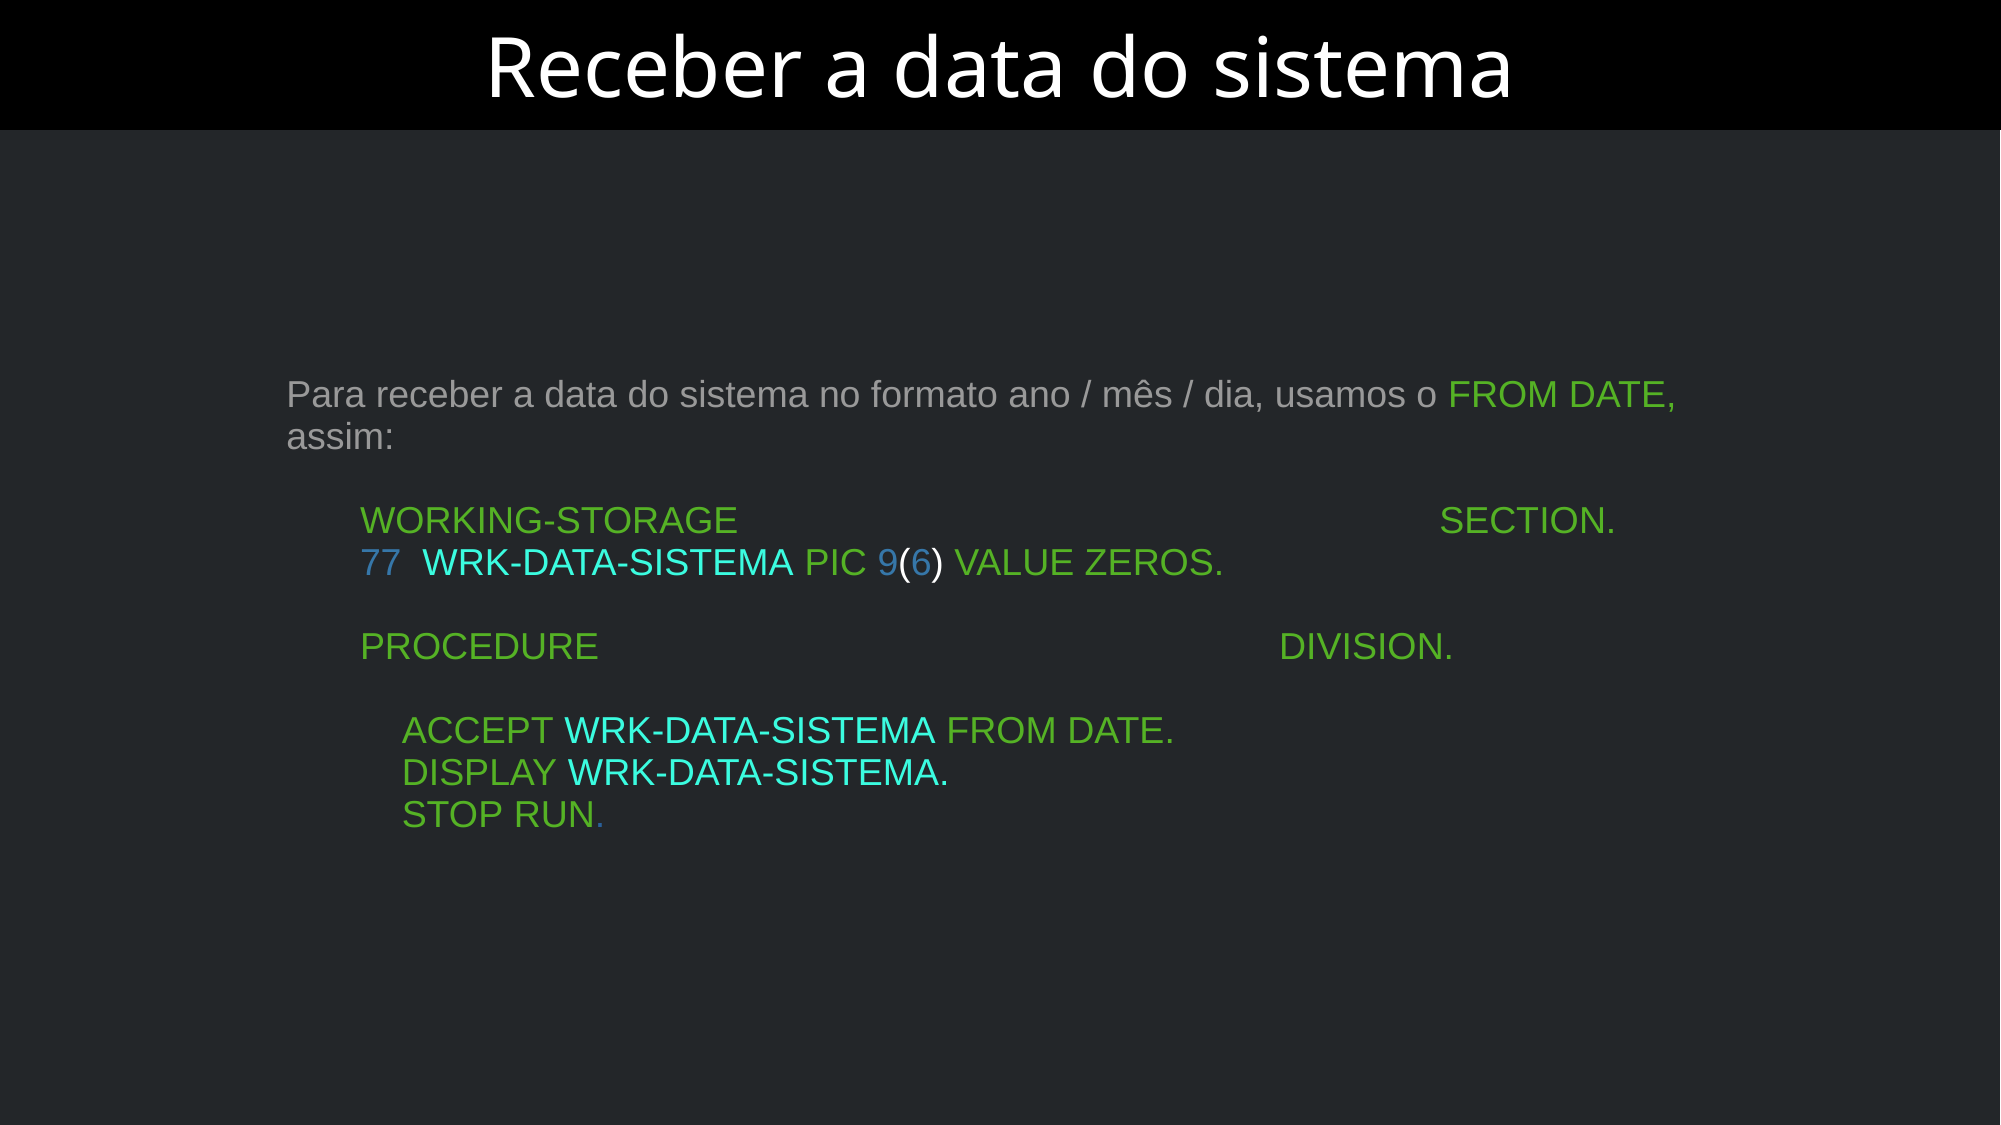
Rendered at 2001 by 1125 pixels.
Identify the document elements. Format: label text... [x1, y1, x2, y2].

text_box Receber a data do sistema [0, 0, 2001, 130]
text_box Para receber a data do sistema no formato ano / mês / dia, usamos o FROM DATE, assim: WORKING-STORAGE SECTION. 77 WRK-DATA-SISTEMA PIC 9(6) VALUE ZEROS. PROCEDURE DIVISION. ACCEPT WRK-DATA-SISTEMA FROM DATE. DISPLAY WRK-DATA-SISTEMA. STOP RUN. [271, 366, 1793, 885]
